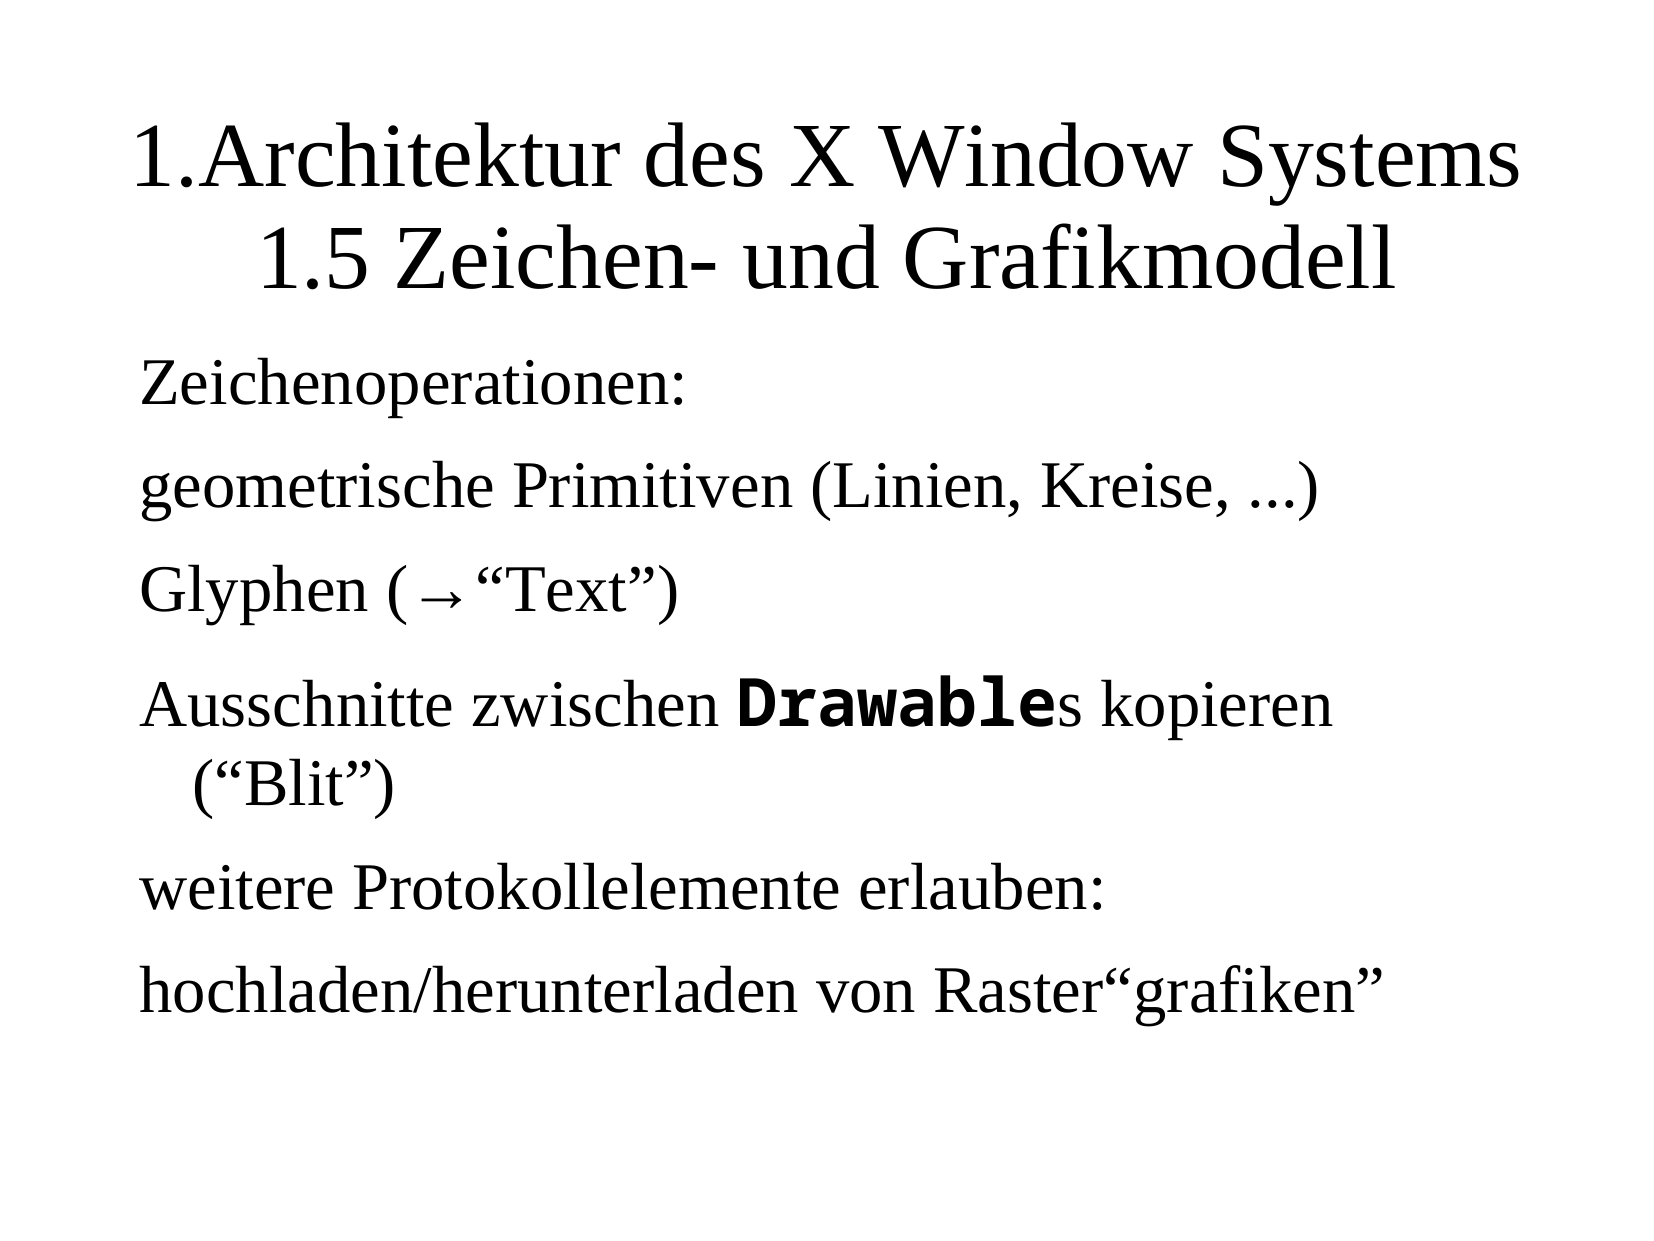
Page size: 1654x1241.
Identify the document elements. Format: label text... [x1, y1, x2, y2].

list Zeichenoperationen: geometrische Primitiven (Linien, Kreise, ...) Glyphen (→“Text”) Ausschnitte zwischen Drawables kopieren (“Blit”) weitere Protokollelemente erlauben: hochladen/herunterladen von Raster“grafiken” [121, 344, 1534, 1127]
title 1.Architektur des X Window Systems 1.5 Zeichen- und Grafikmodell [121, 102, 1534, 311]
